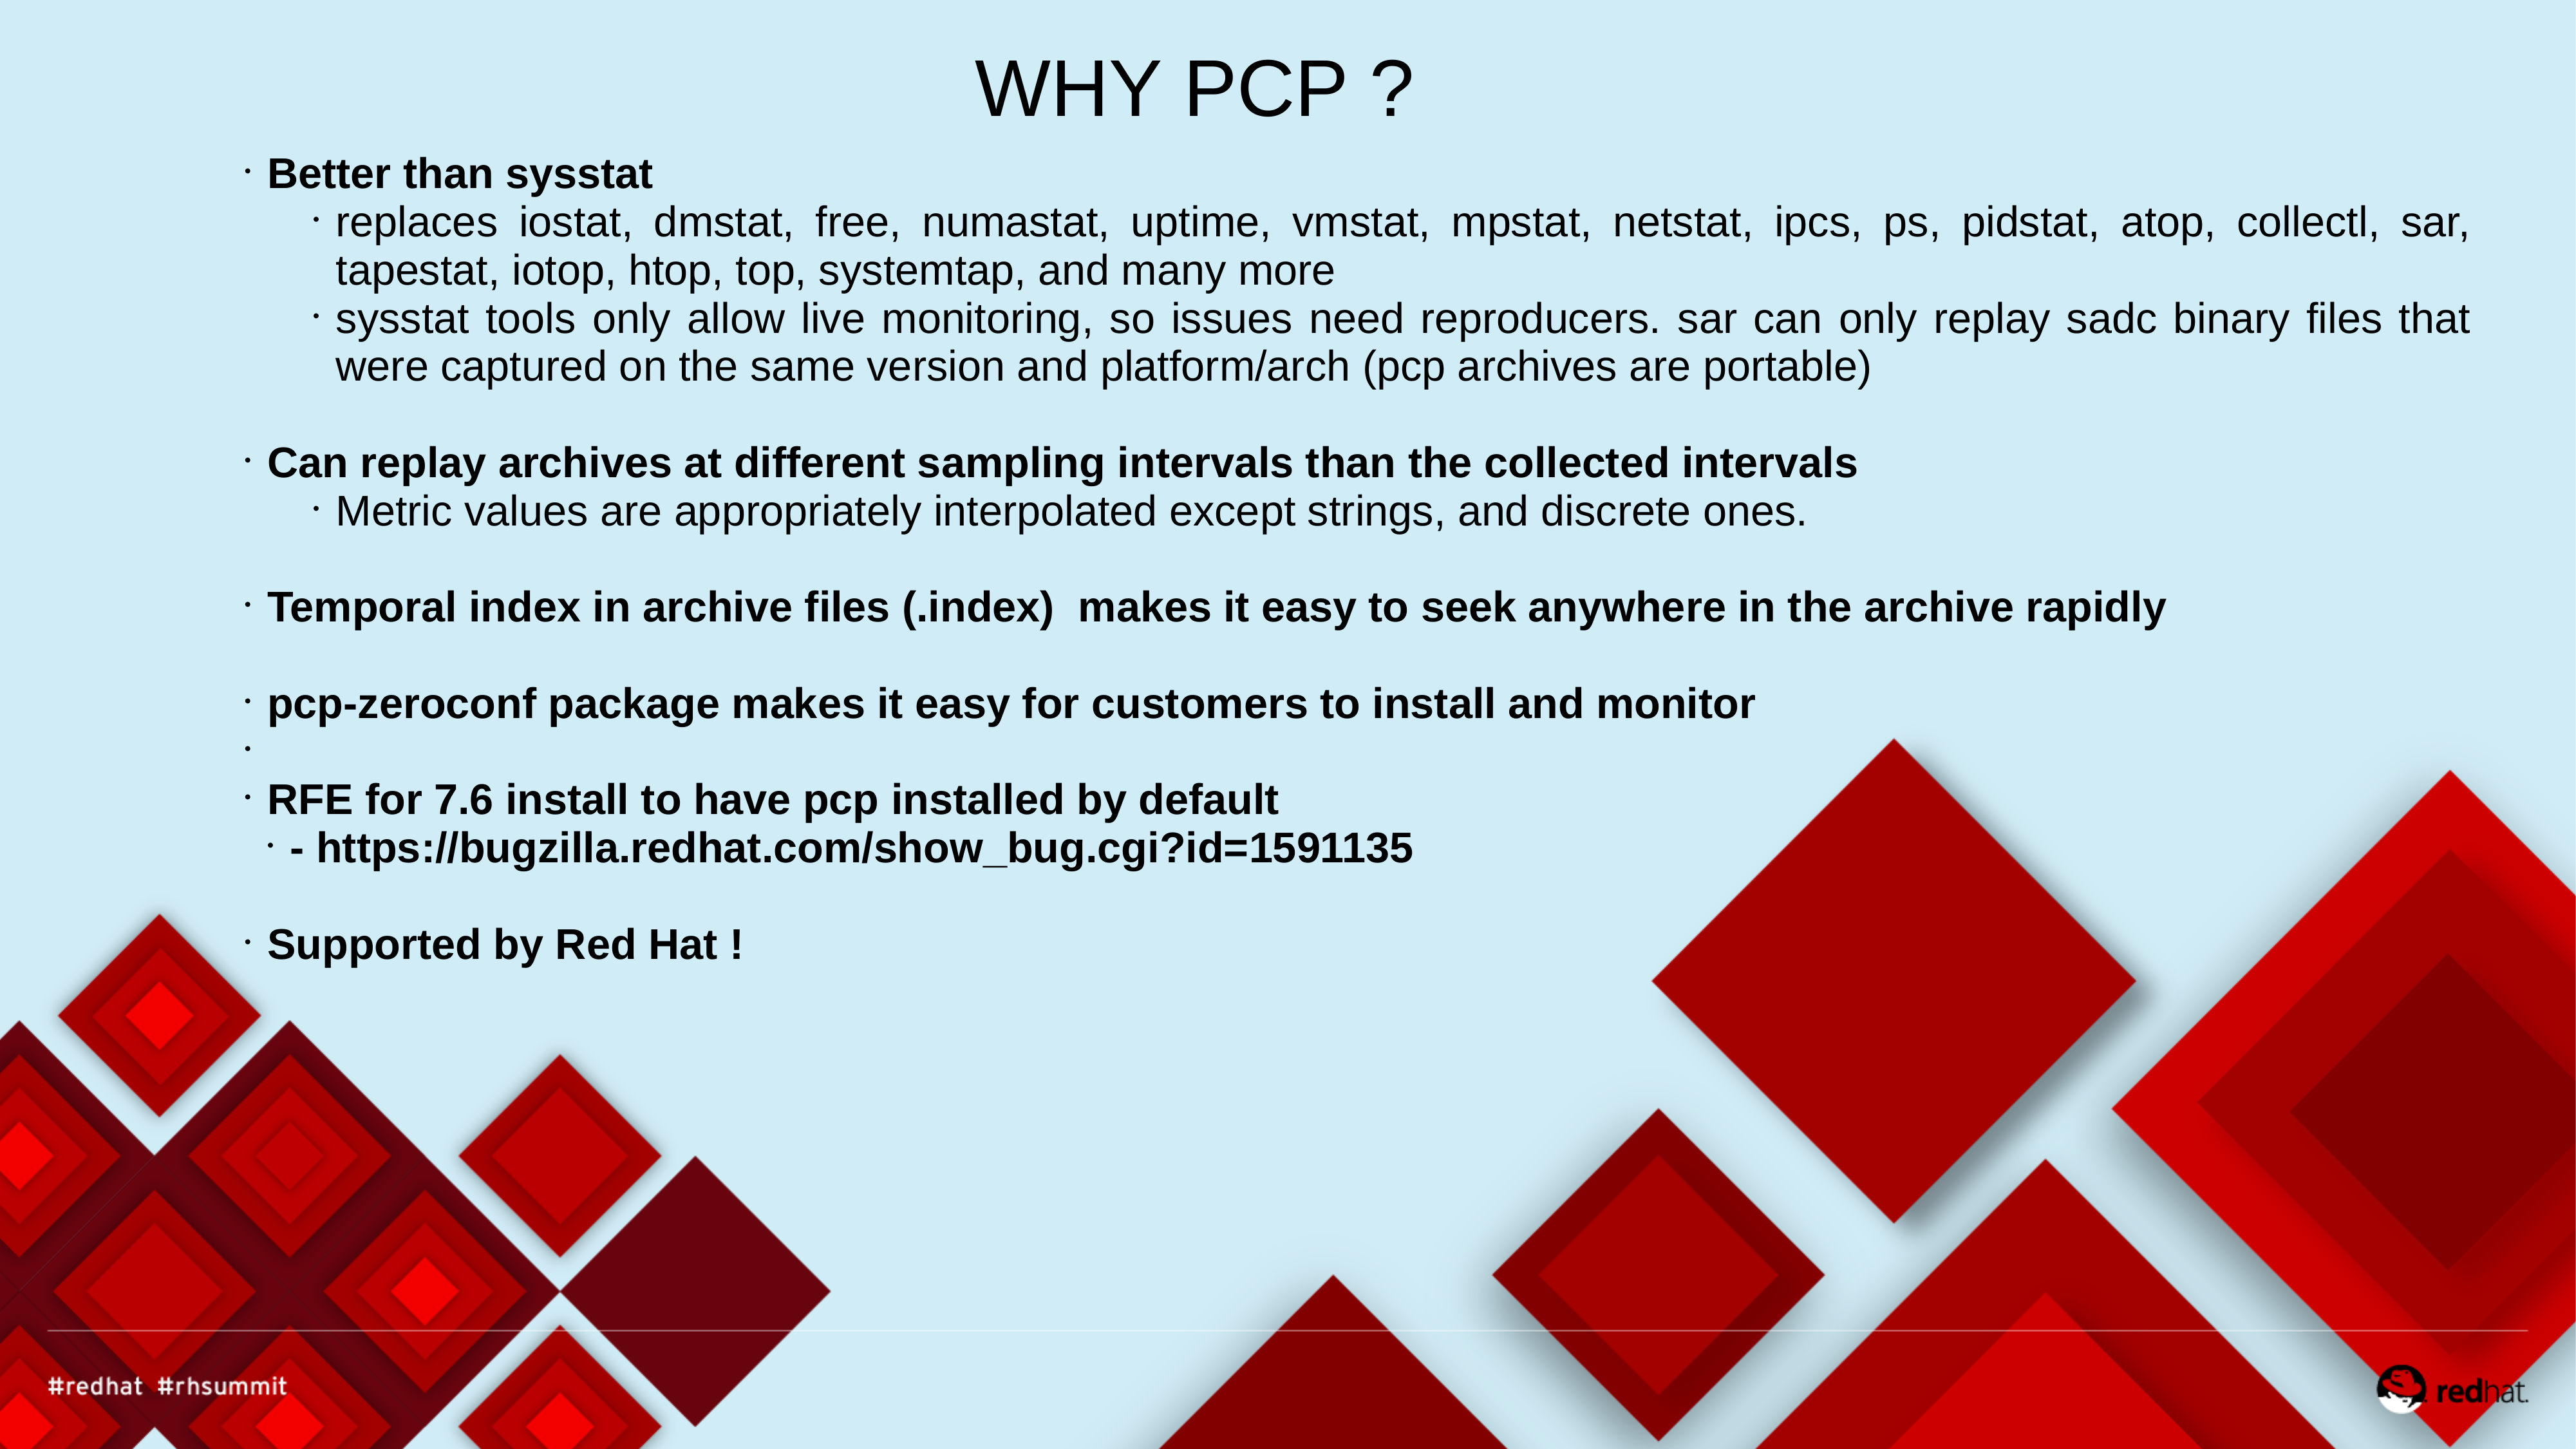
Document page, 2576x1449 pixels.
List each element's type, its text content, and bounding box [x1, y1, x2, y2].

text_box WHY PCP ? [251, 38, 2054, 178]
picture [0, 0, 2576, 1449]
text_box Better than sysstat replaces iostat, dmstat, free, numastat, uptime, vmstat, mpstat, netstat, ipcs, ps, pidstat, atop, collectl, sar, tapestat, iotop, htop, top, systemtap, and many more sysstat tools only allow live monitoring, so issues need reproducers. sar can only replay sadc binary files that were captured on the same version and platform/arch (pcp archives are portable) Can replay archives at different sampling intervals than the collected intervals Metric values are appropriately interpolated except strings, and discrete ones. Temporal index in archive files (.index) makes it easy to seek anywhere in the archive rapidly pcp-zeroconf package makes it easy for customers to install and monitor RFE for 7.6 install to have pcp installed by default - https://bugzilla.redhat.com/show_bug.cgi?id=1591135 Supported by Red Hat ! [235, 144, 2483, 973]
